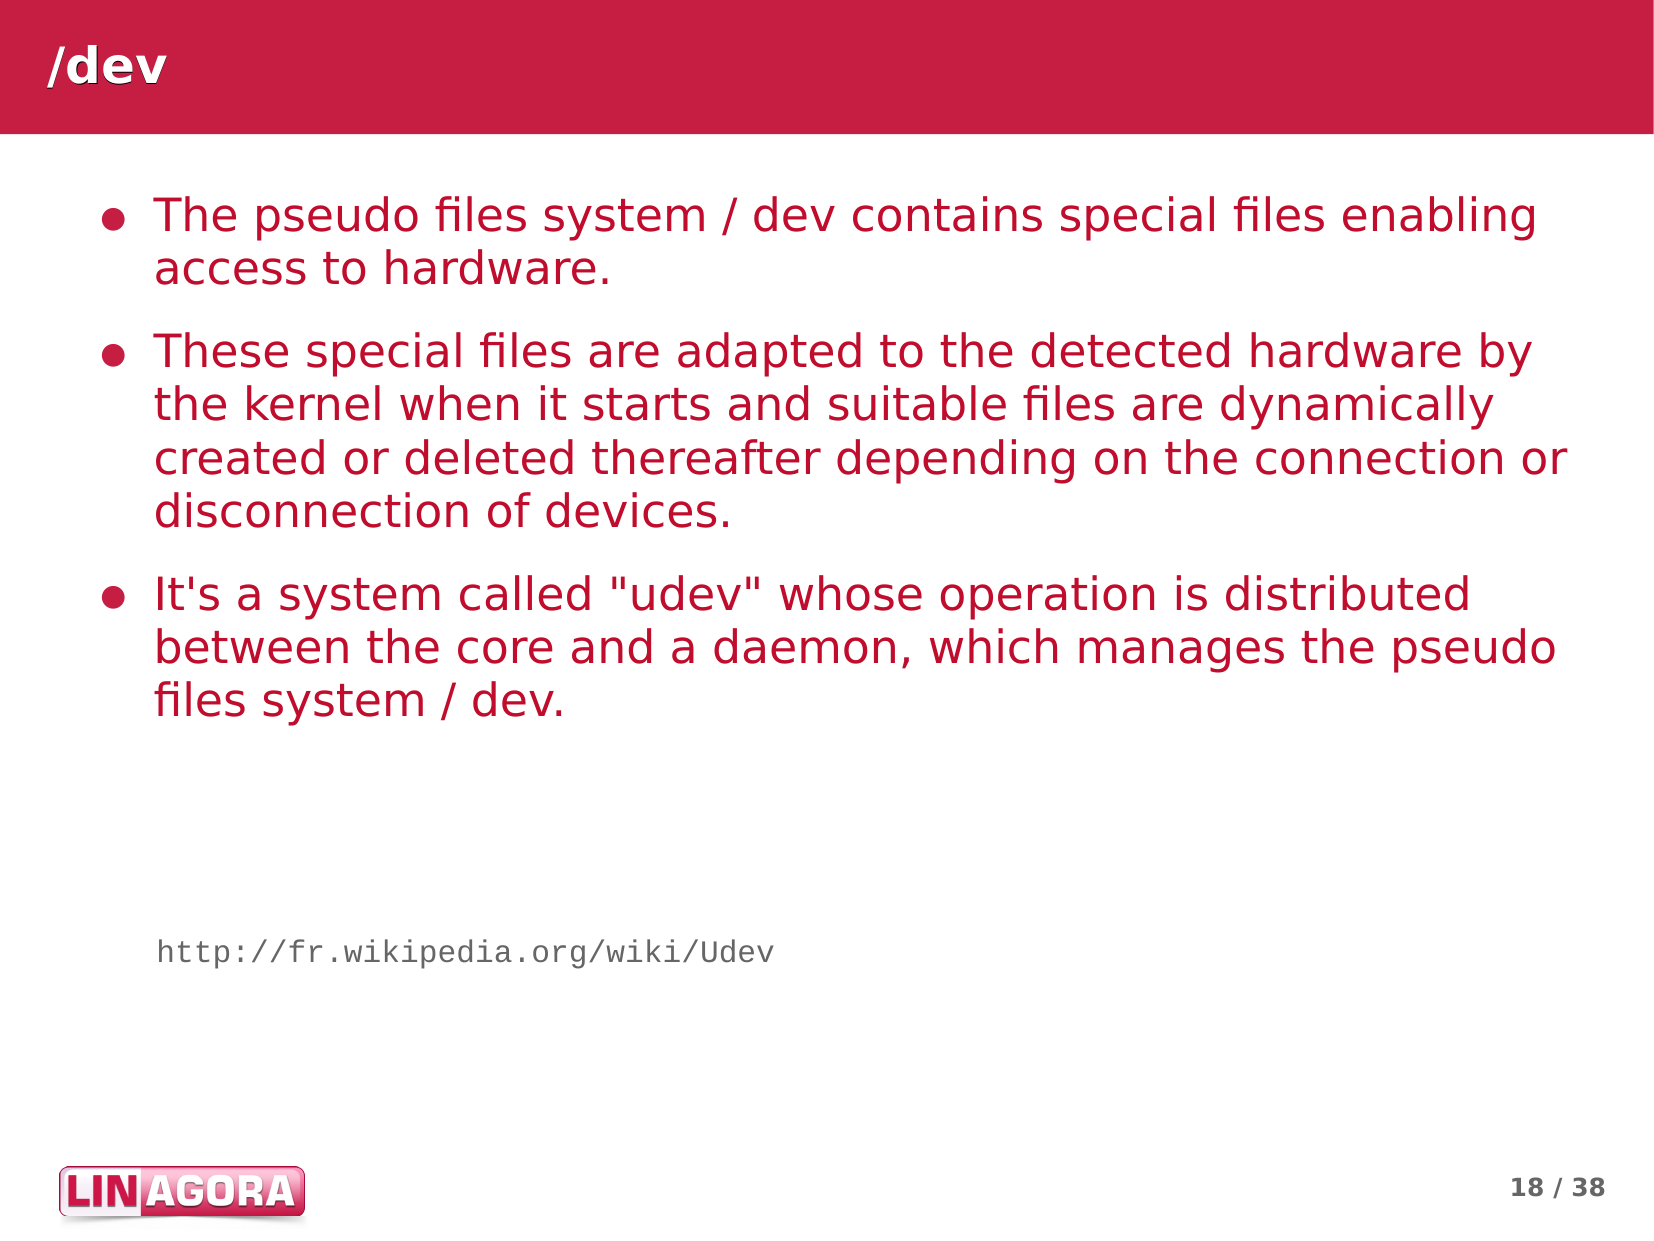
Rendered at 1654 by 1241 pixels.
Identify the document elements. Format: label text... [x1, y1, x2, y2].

text_box http://fr.wikipedia.org/wiki/Udev [141, 928, 1512, 981]
picture [59, 1166, 308, 1229]
list The pseudo files system / dev contains special files enabling access to hardware. These special files are adapted to the detected hardware by the kernel when it starts and suitable files are dynamically created or deleted thereafter depending on the connection or disconnection of devices. It's a system called "udev" whose operation is distributed between the core and a daemon, which manages the pseudo files system / dev. [82, 188, 1571, 1134]
title /dev [47, 7, 1624, 126]
